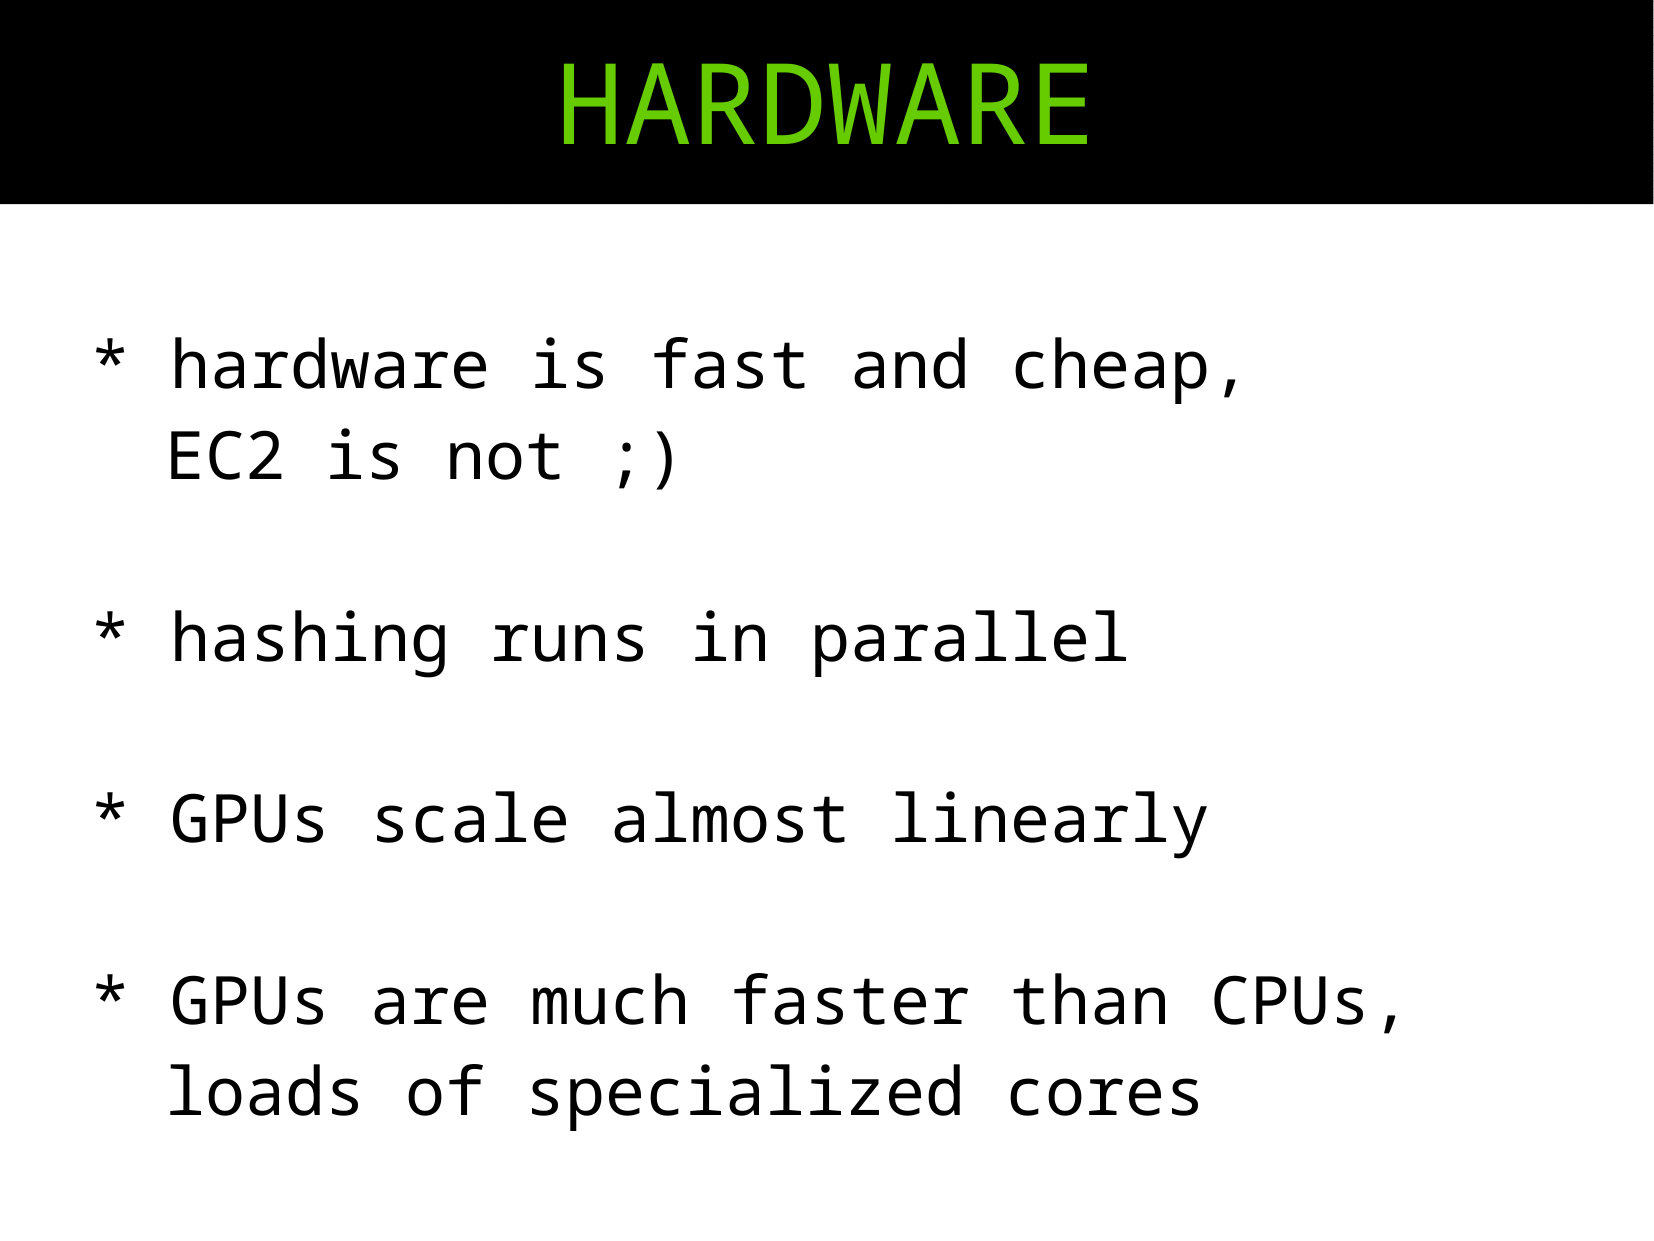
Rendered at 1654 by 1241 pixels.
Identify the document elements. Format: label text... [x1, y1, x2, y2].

title HARDWARE [0, 0, 1654, 205]
subtitle * hardware is fast and cheap, EC2 is not ;) * hashing runs in parallel * GPUs scale almost linearly * GPUs are much faster than CPUs, loads of specialized cores [90, 305, 1621, 1146]
